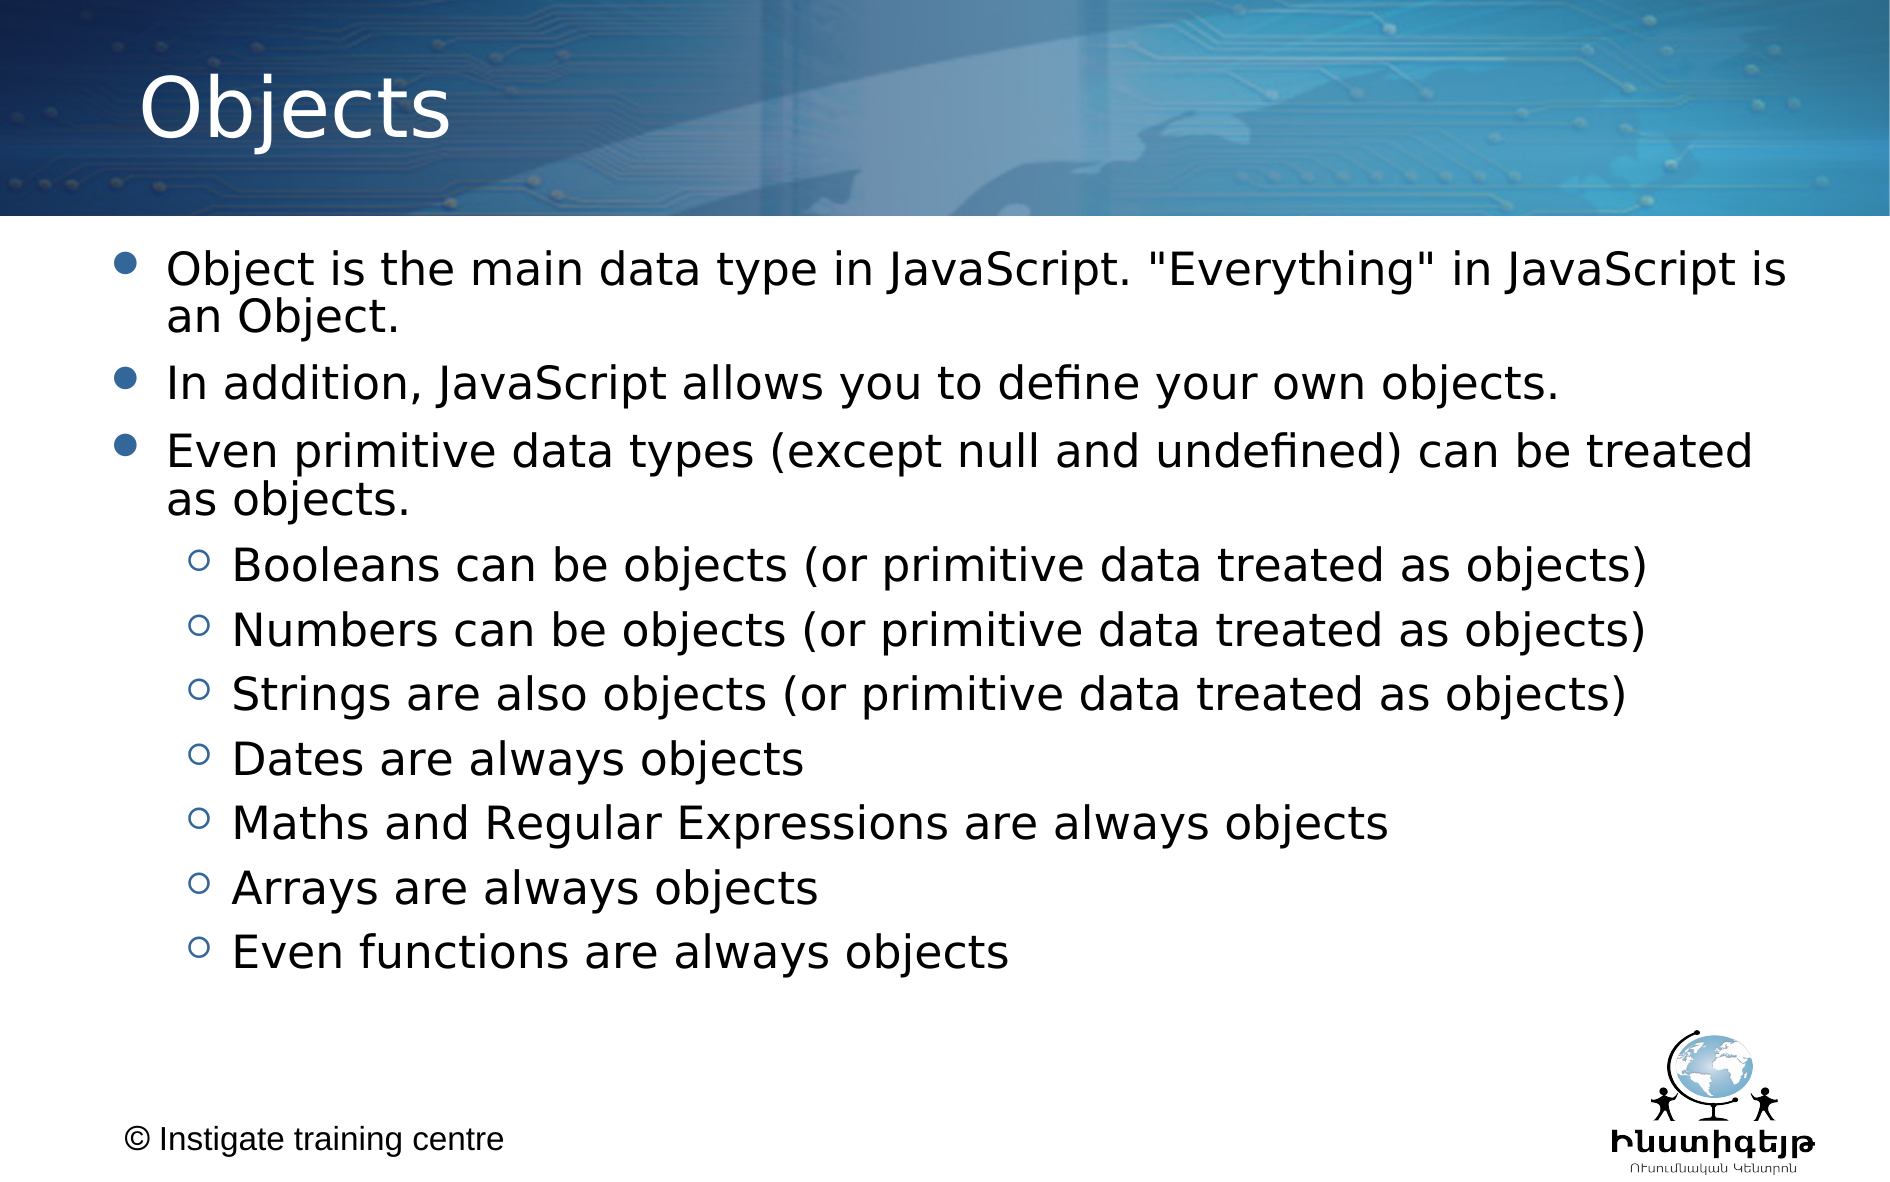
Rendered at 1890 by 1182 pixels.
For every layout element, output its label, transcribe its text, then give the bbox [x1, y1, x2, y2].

list Object is the main data type in JavaScript. "Everything" in JavaScript is an Object. In addition, JavaScript allows you to define your own objects. Even primitive data types (except null and undefined) can be treated as objects. Booleans can be objects (or primitive data treated as objects) Numbers can be objects (or primitive data treated as objects) Strings are also objects (or primitive data treated as objects) Dates are always objects Maths and Regular Expressions are always objects Arrays are always objects Even functions are always objects [110, 247, 1801, 272]
picture [0, 0, 1890, 216]
picture [1612, 1030, 1815, 1175]
